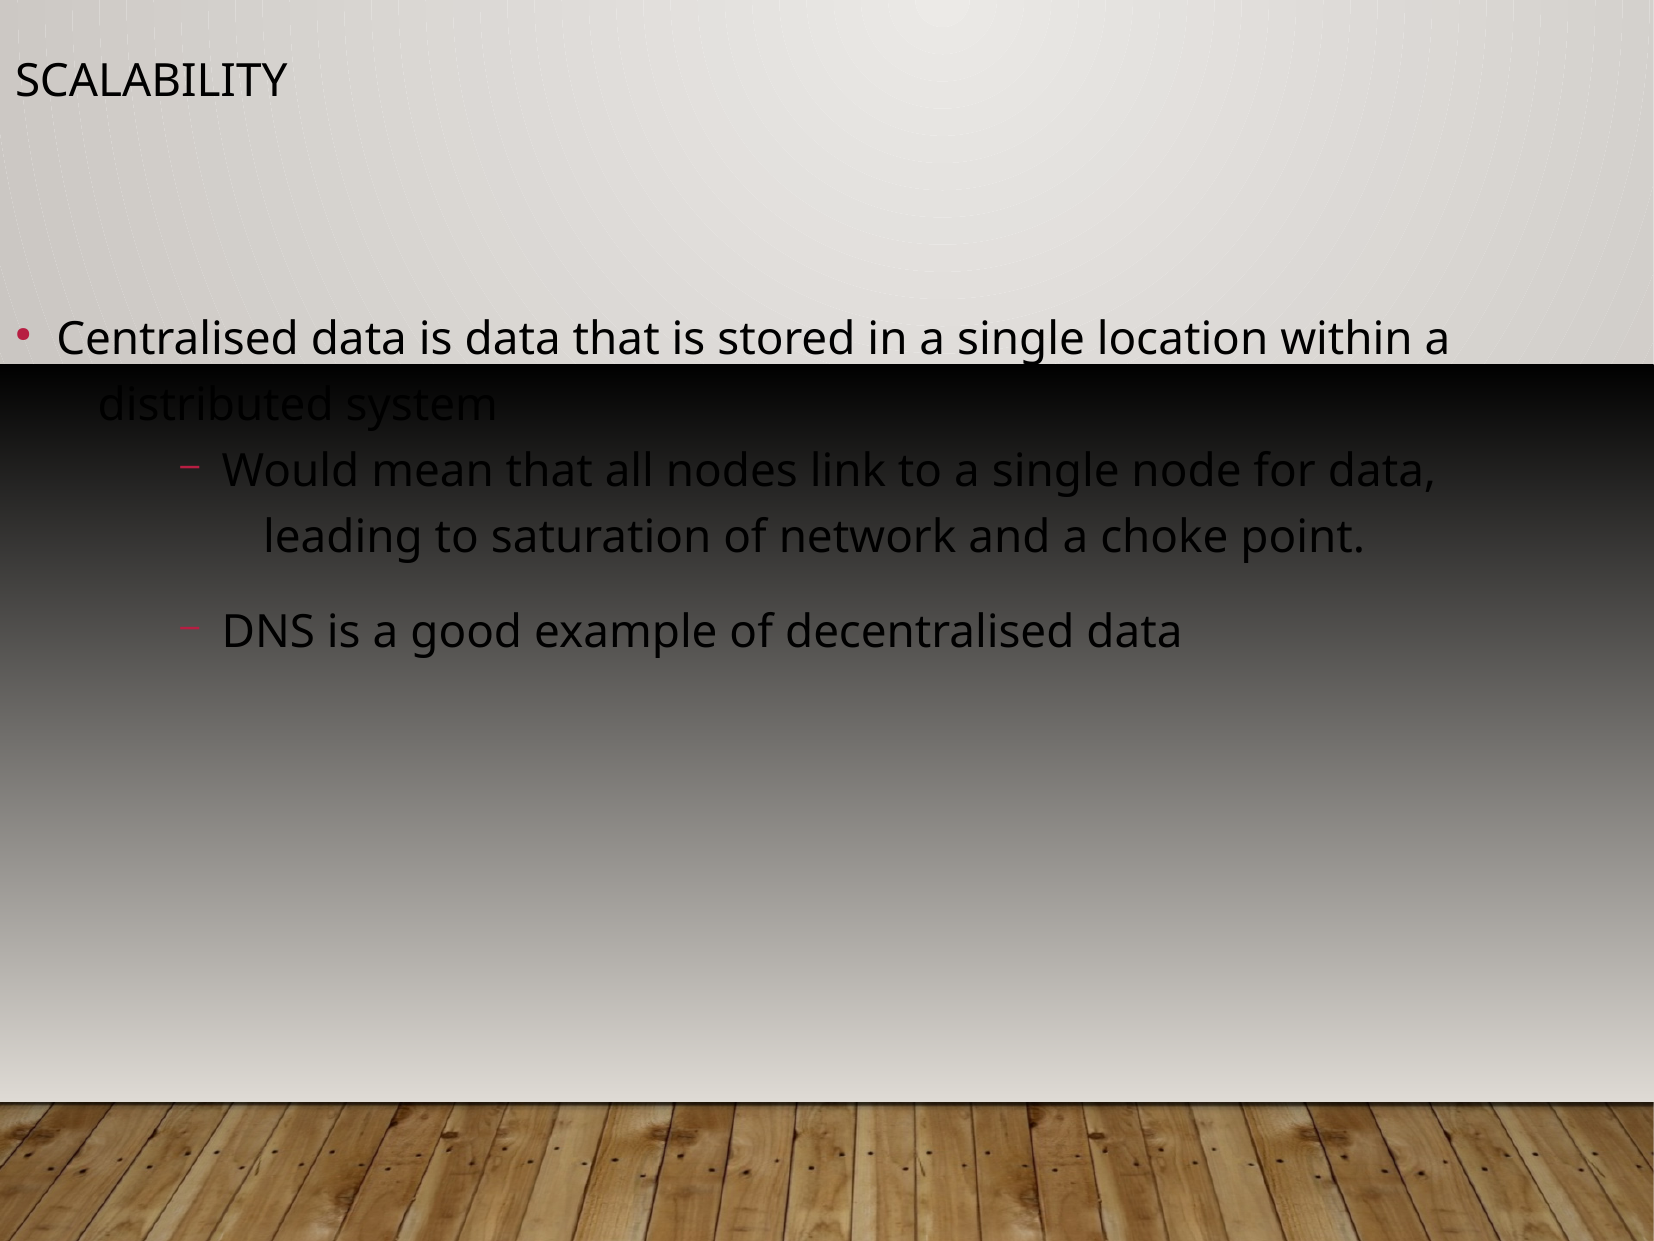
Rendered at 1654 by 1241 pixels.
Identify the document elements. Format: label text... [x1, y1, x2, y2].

title Scalability [0, 49, 1489, 257]
list Centralised data is data that is stored in a single location within a distributed system Would mean that all nodes link to a single node for data, leading to saturation of network and a choke point. DNS is a good example of decentralised data [0, 290, 1489, 1010]
